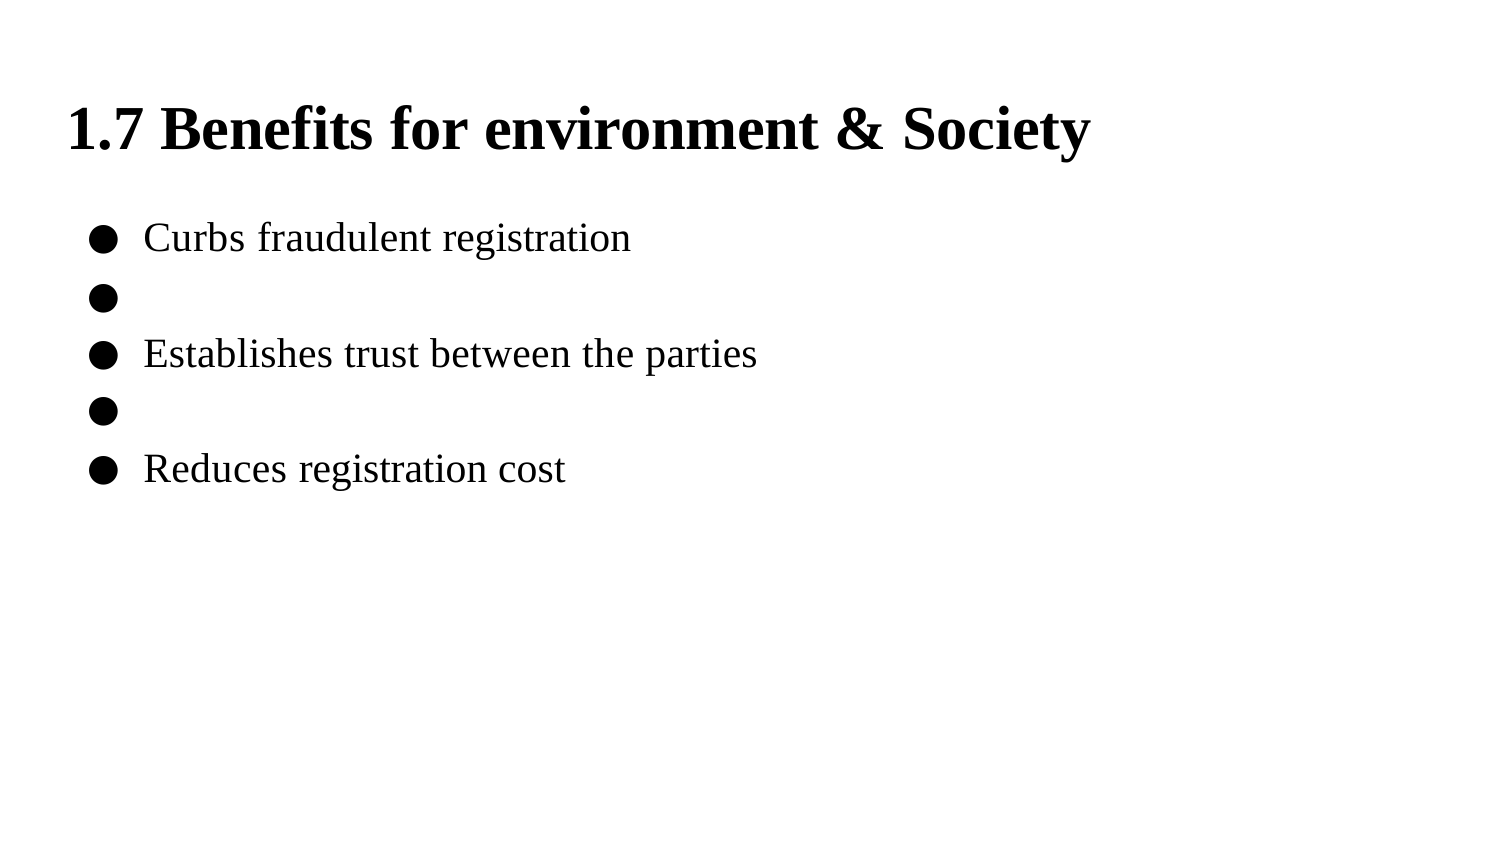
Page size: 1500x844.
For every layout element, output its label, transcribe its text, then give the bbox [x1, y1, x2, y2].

text_box Curbs fraudulent registration Establishes trust between the parties Reduces registration cost [82, 201, 1467, 492]
title 1.7 Benefits for environment & Society [64, 84, 1102, 164]
